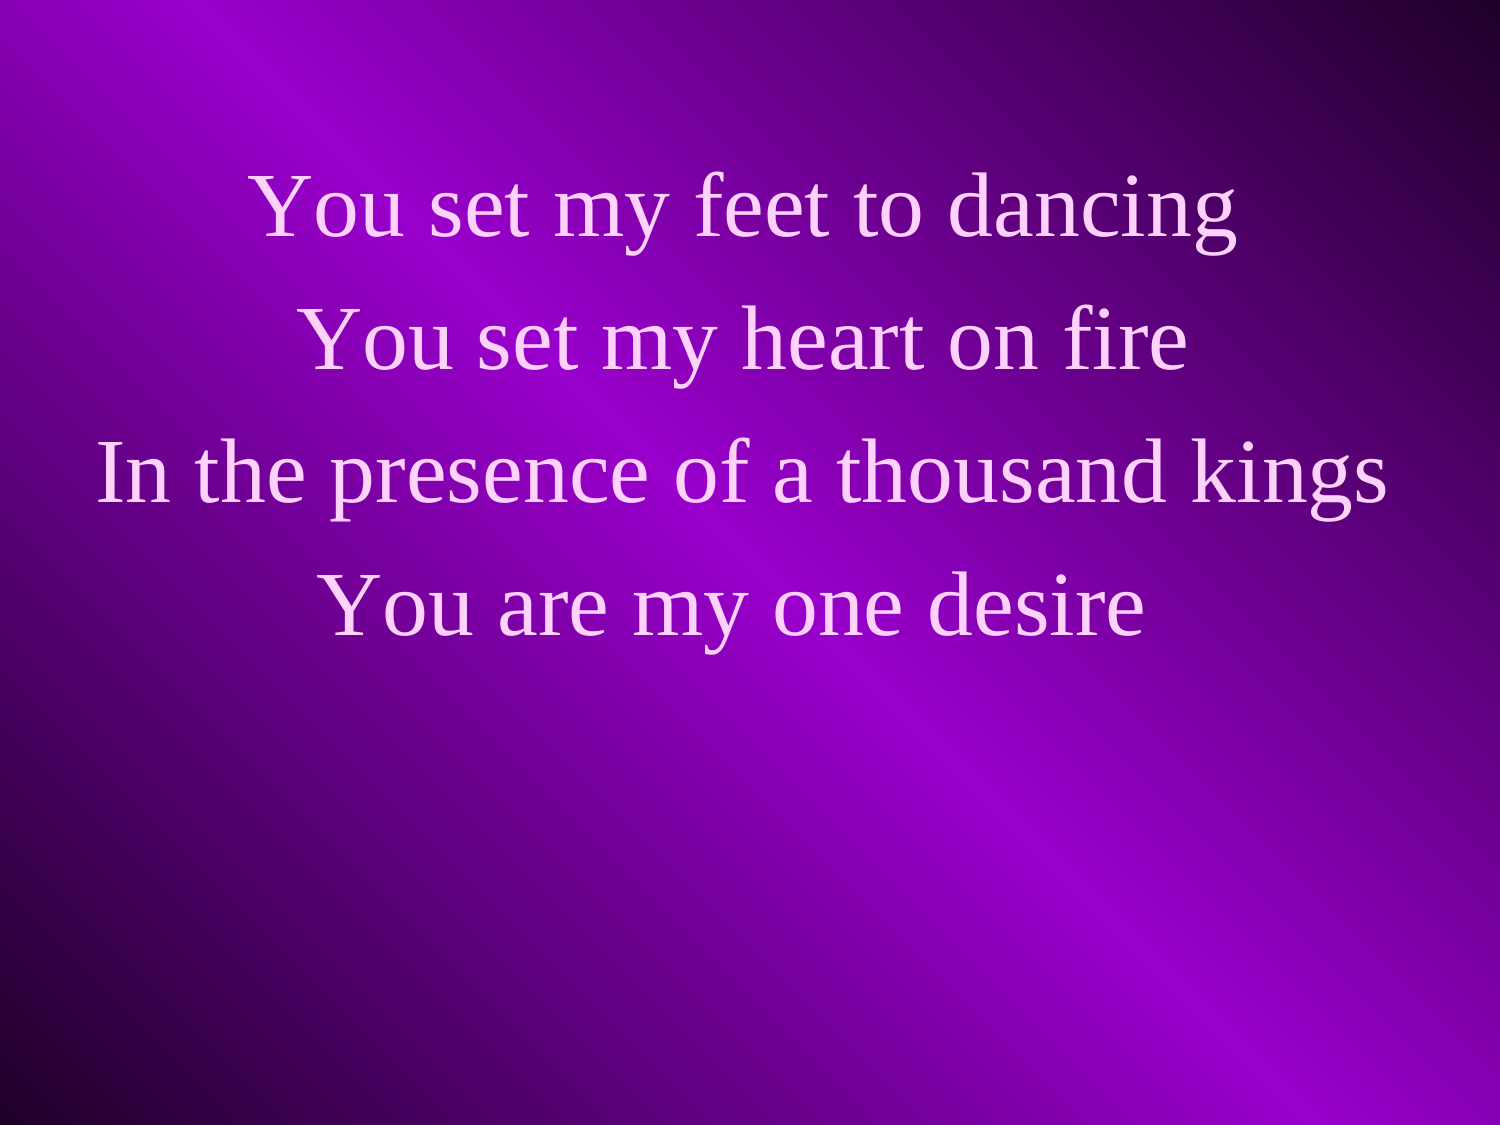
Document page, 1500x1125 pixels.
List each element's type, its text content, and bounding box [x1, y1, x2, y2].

subtitle You set my feet to dancing You set my heart on fire In the presence of a thousand kings You are my one desire [62, 137, 1426, 850]
